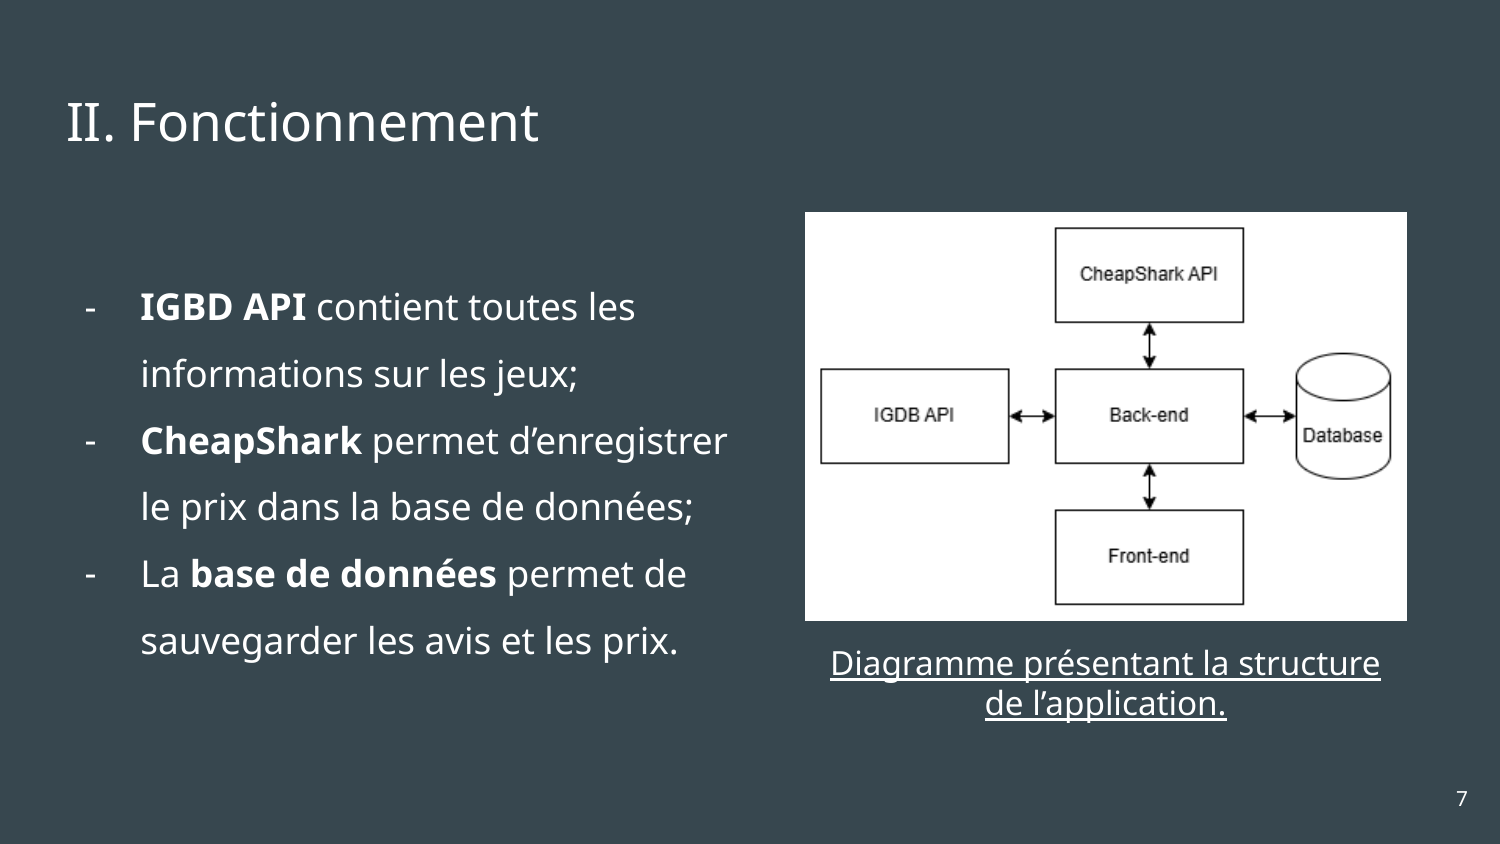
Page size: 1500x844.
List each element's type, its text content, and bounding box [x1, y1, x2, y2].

title II. Fonctionnement [51, 72, 1449, 167]
slide_number <number> [1392, 767, 1483, 833]
list IGBD API contient toutes les informations sur les jeux; CheapShark permet d’enregistrer le prix dans la base de données; La base de données permet de sauvegarder les avis et les prix. [51, 246, 750, 692]
picture [805, 212, 1407, 621]
text_box Diagramme présentant la structure de l’application. [801, 627, 1411, 705]
